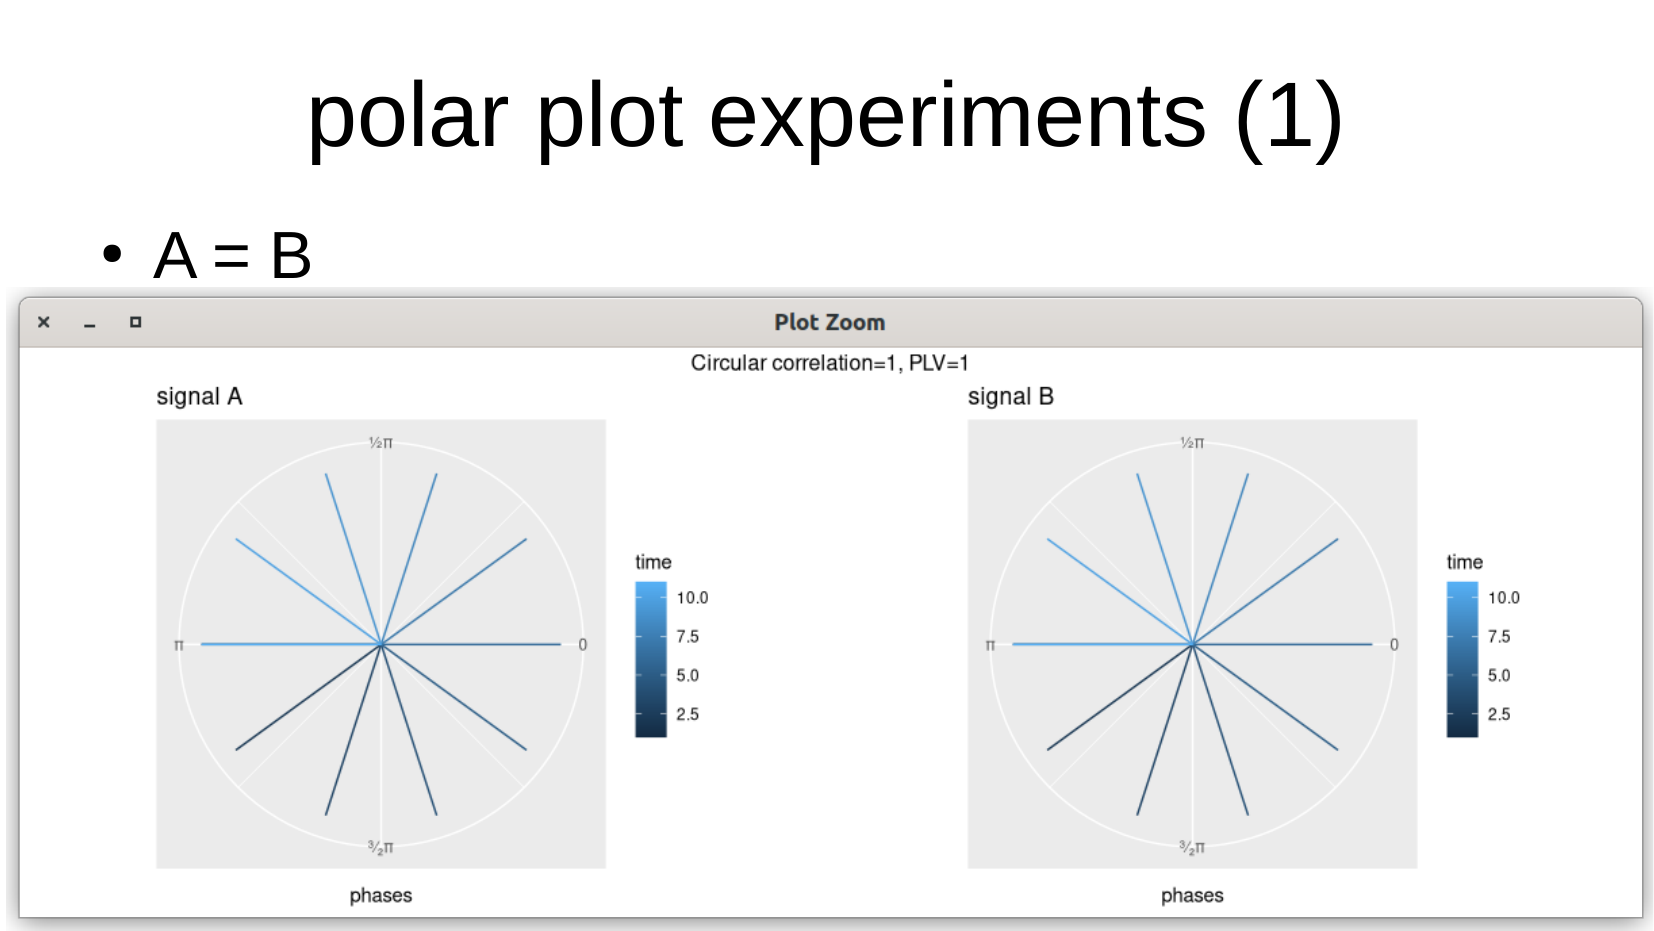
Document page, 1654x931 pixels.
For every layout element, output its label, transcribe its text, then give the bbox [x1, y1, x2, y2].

list A = B [82, 217, 1571, 287]
picture [6, 287, 1654, 931]
title polar plot experiments (1) [82, 37, 1571, 193]
